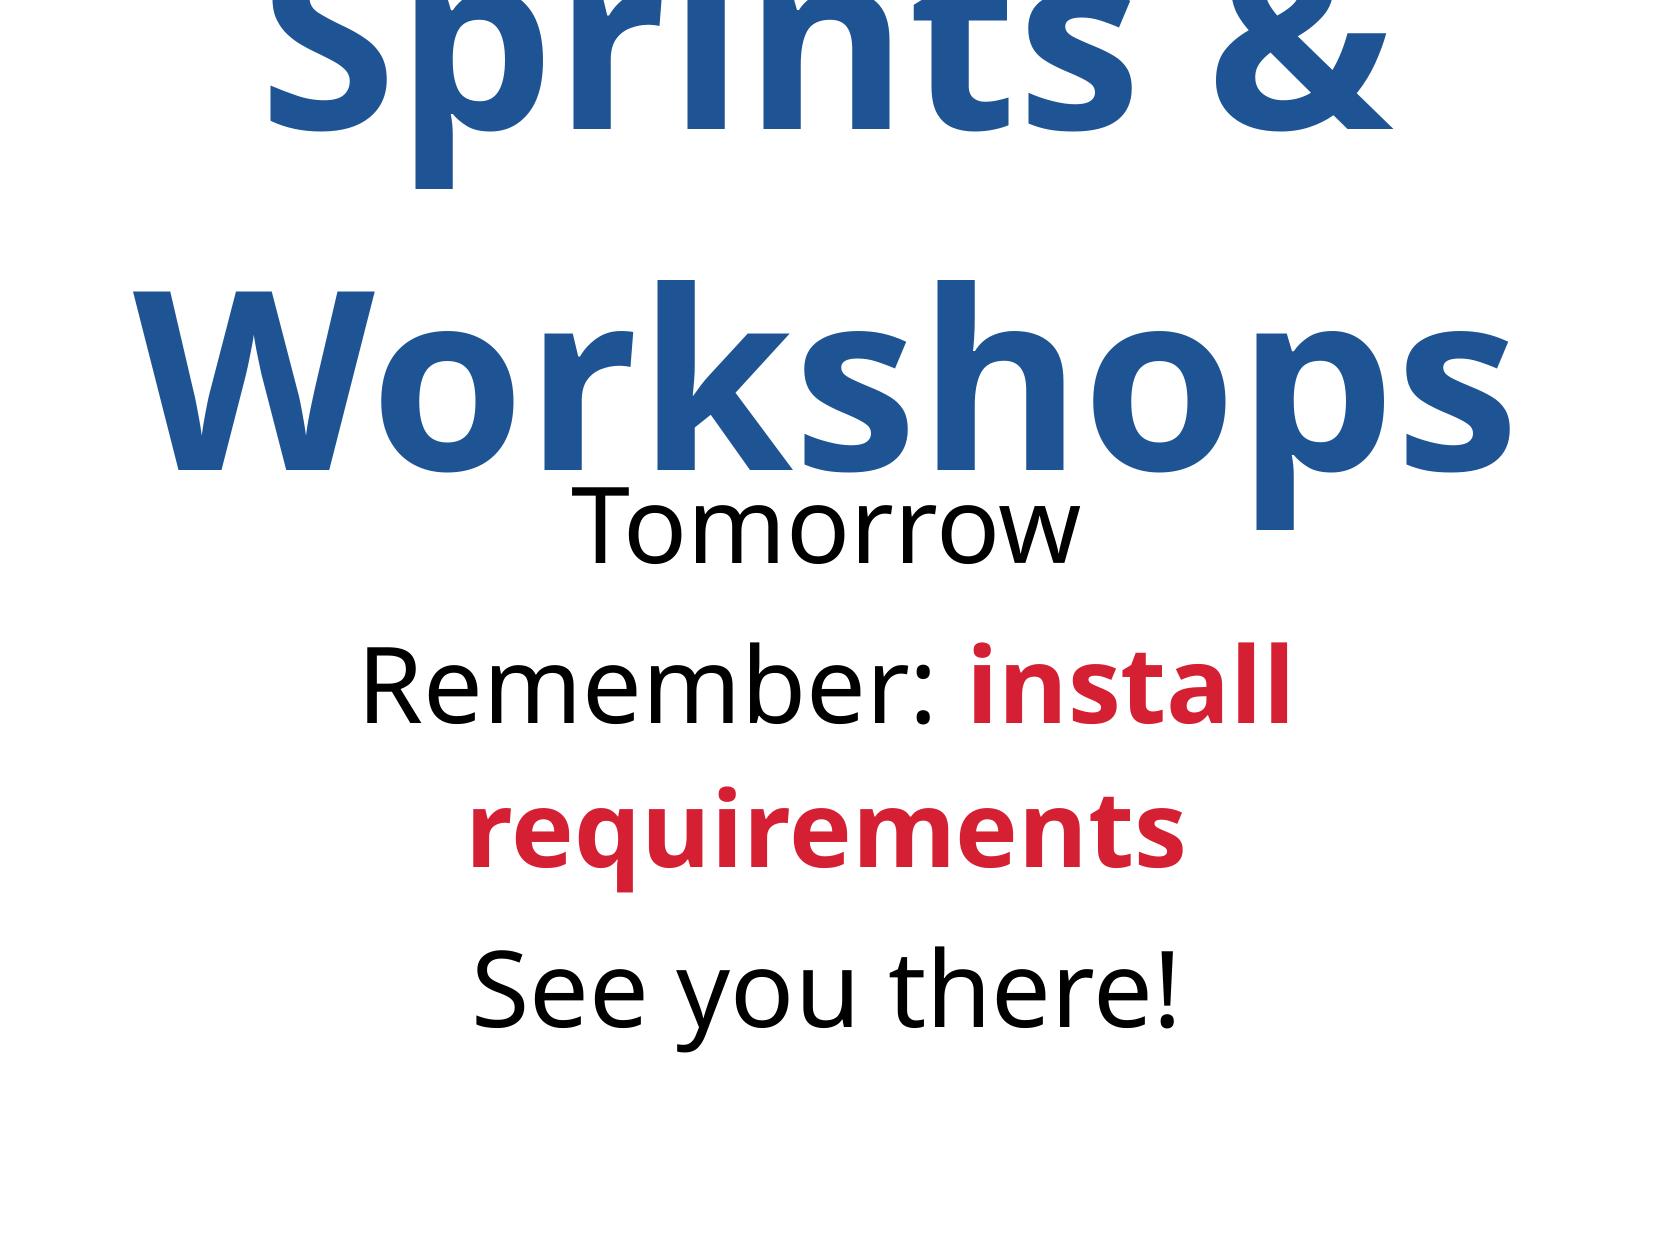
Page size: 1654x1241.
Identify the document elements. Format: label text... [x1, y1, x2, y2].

list Tomorrow Remember: install requirements See you there! [82, 450, 1571, 1070]
title Sprints & Workshops [82, 45, 1571, 361]
